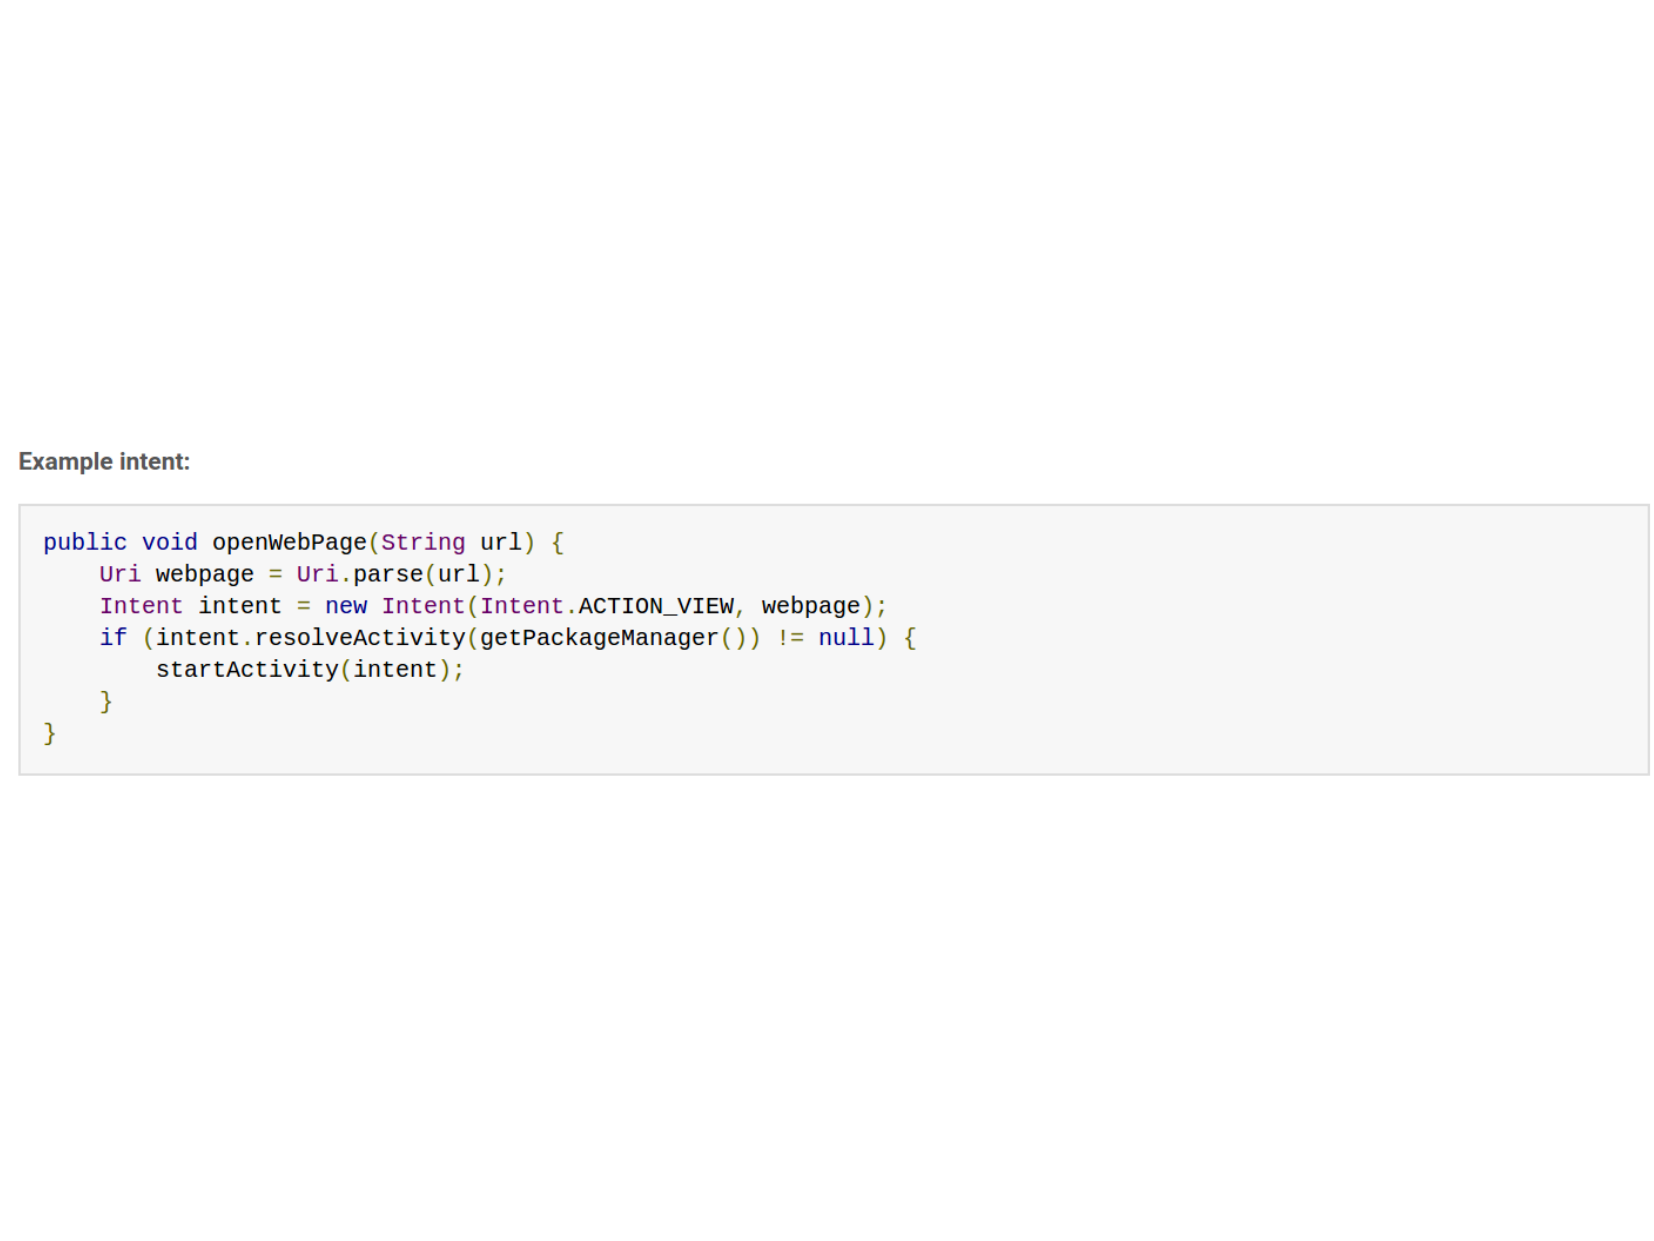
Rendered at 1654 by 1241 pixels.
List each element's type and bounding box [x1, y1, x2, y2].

picture [2, 445, 1654, 797]
